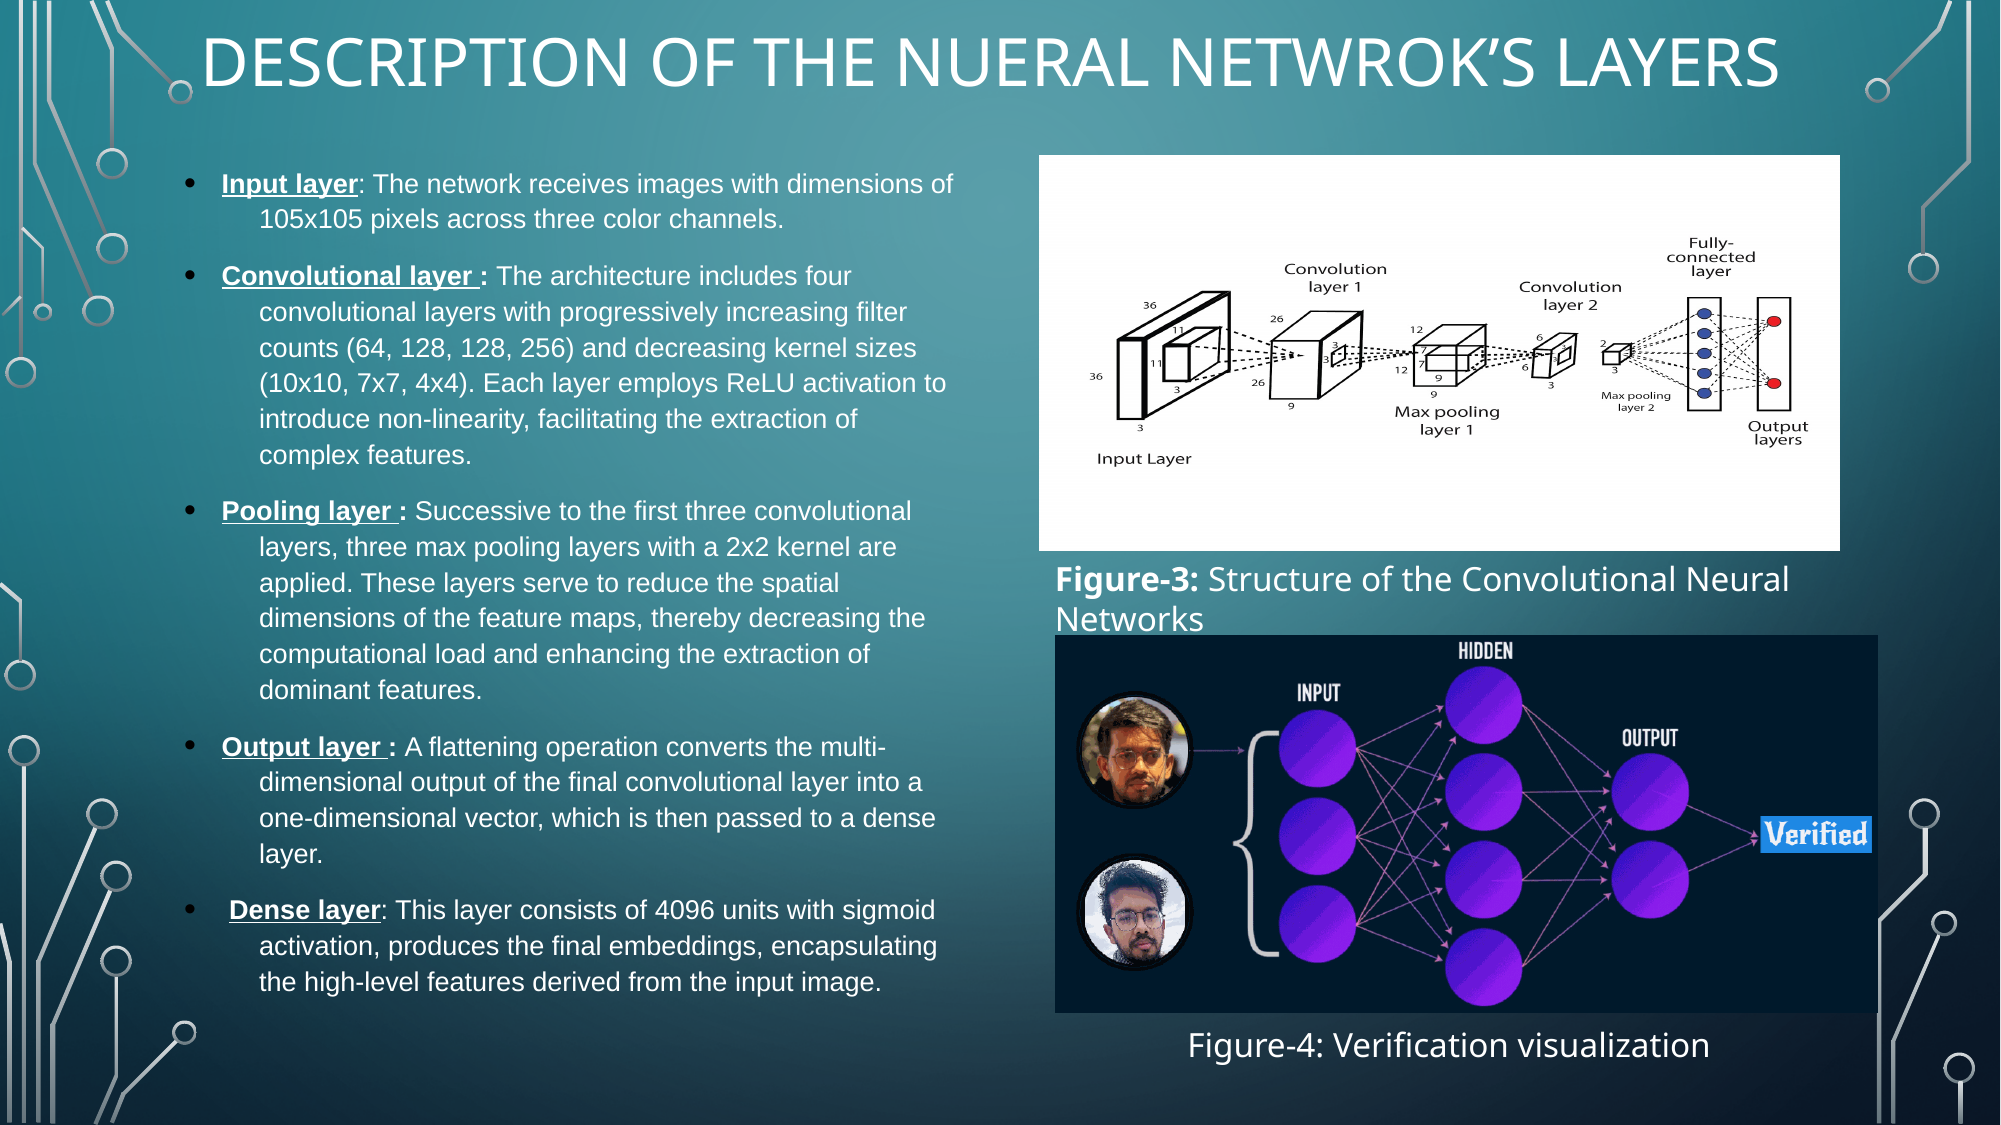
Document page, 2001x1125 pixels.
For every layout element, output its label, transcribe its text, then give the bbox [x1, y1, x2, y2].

picture [1055, 635, 1878, 1013]
text_box Figure-4: Verification visualization [1172, 1016, 1964, 1118]
text_box Figure-3: Structure of the Convolutional Neural Networks [1039, 550, 1831, 692]
text_box Input layer: The network receives images with dimensions of 105x105 pixels across three color channels. Convolutional layer : The architecture includes four convolutional layers with progressively increasing filter counts (64, 128, 128, 256) and decreasing kernel sizes (10x10, 7x7, 4x4). Each layer employs ReLU activation to introduce non-linearity, facilitating the extraction of complex features. Pooling layer : Successive to the first three convolutional layers, three max pooling layers with a 2x2 kernel are applied. These layers serve to reduce the spatial dimensions of the feature maps, thereby decreasing the computational load and enhancing the extraction of dominant features. Output layer : A flattening operation converts the multi-dimensional output of the final convolutional layer into a one-dimensional vector, which is then passed to a dense layer. Dense layer: This layer consists of 4096 units with sigmoid activation, produces the final embeddings, encapsulating the high-level features derived from the input image. [169, 155, 970, 934]
picture [1039, 155, 1840, 551]
title DESCRIPTION of THE NUERAL NETWROK’S LAYERS [185, 17, 1811, 113]
